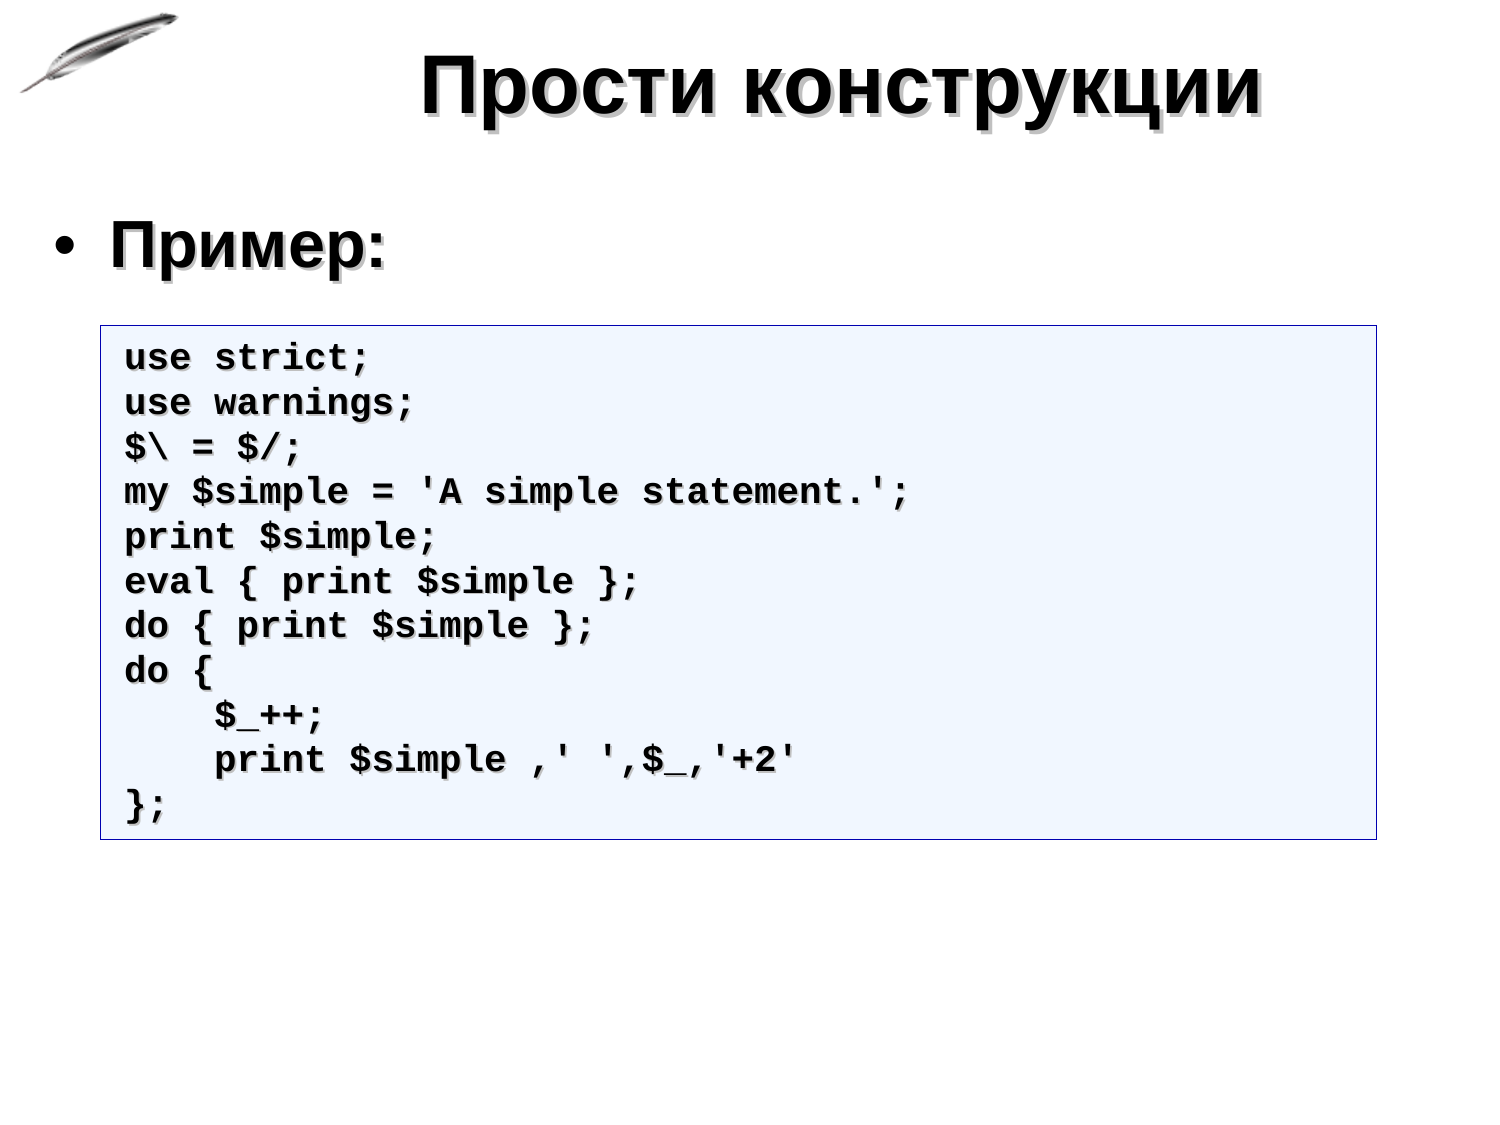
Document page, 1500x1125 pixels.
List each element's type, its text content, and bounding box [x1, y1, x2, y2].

list Пример: [53, 207, 1447, 1084]
picture [16, 11, 184, 95]
title Прости конструкции [419, 0, 1459, 179]
text_box use strict; use warnings; $\ = $/; my $simple = 'A simple statement.'; print $simple; eval { print $simple }; do { print $simple }; do { $_++; print $simple ,' ',$_,'+2' }; [100, 324, 1377, 840]
